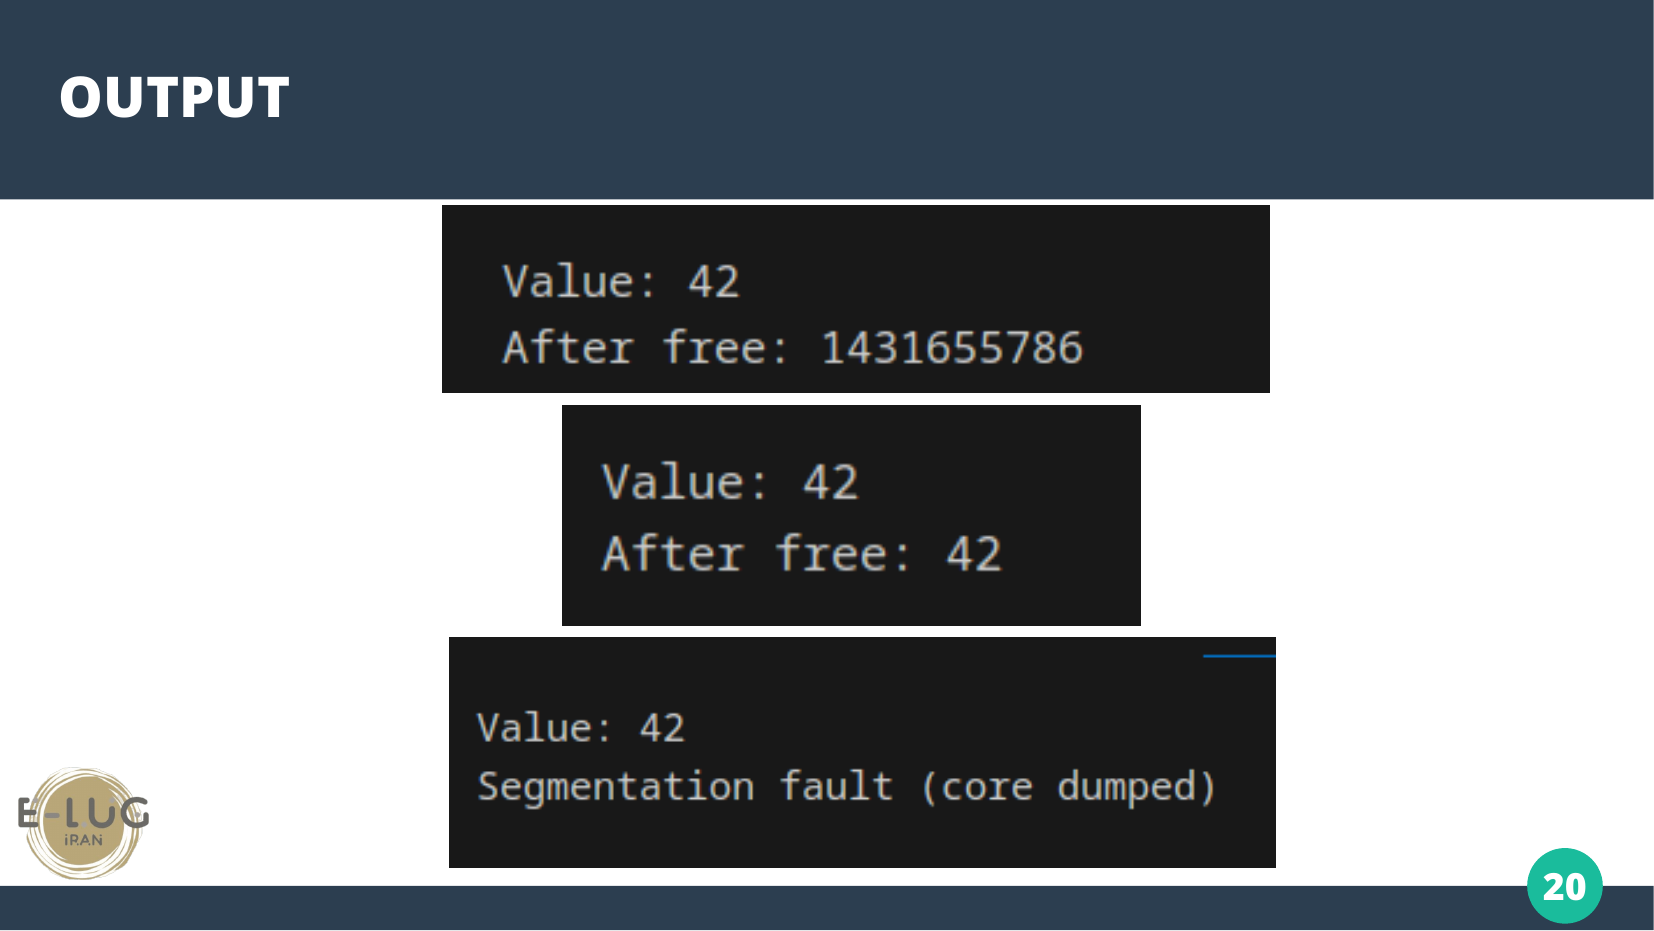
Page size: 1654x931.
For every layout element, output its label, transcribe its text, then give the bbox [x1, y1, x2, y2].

picture [562, 405, 1141, 626]
picture [442, 205, 1270, 393]
picture [449, 637, 1276, 868]
title OUTPUT [59, 37, 1595, 155]
picture [0, 749, 168, 901]
